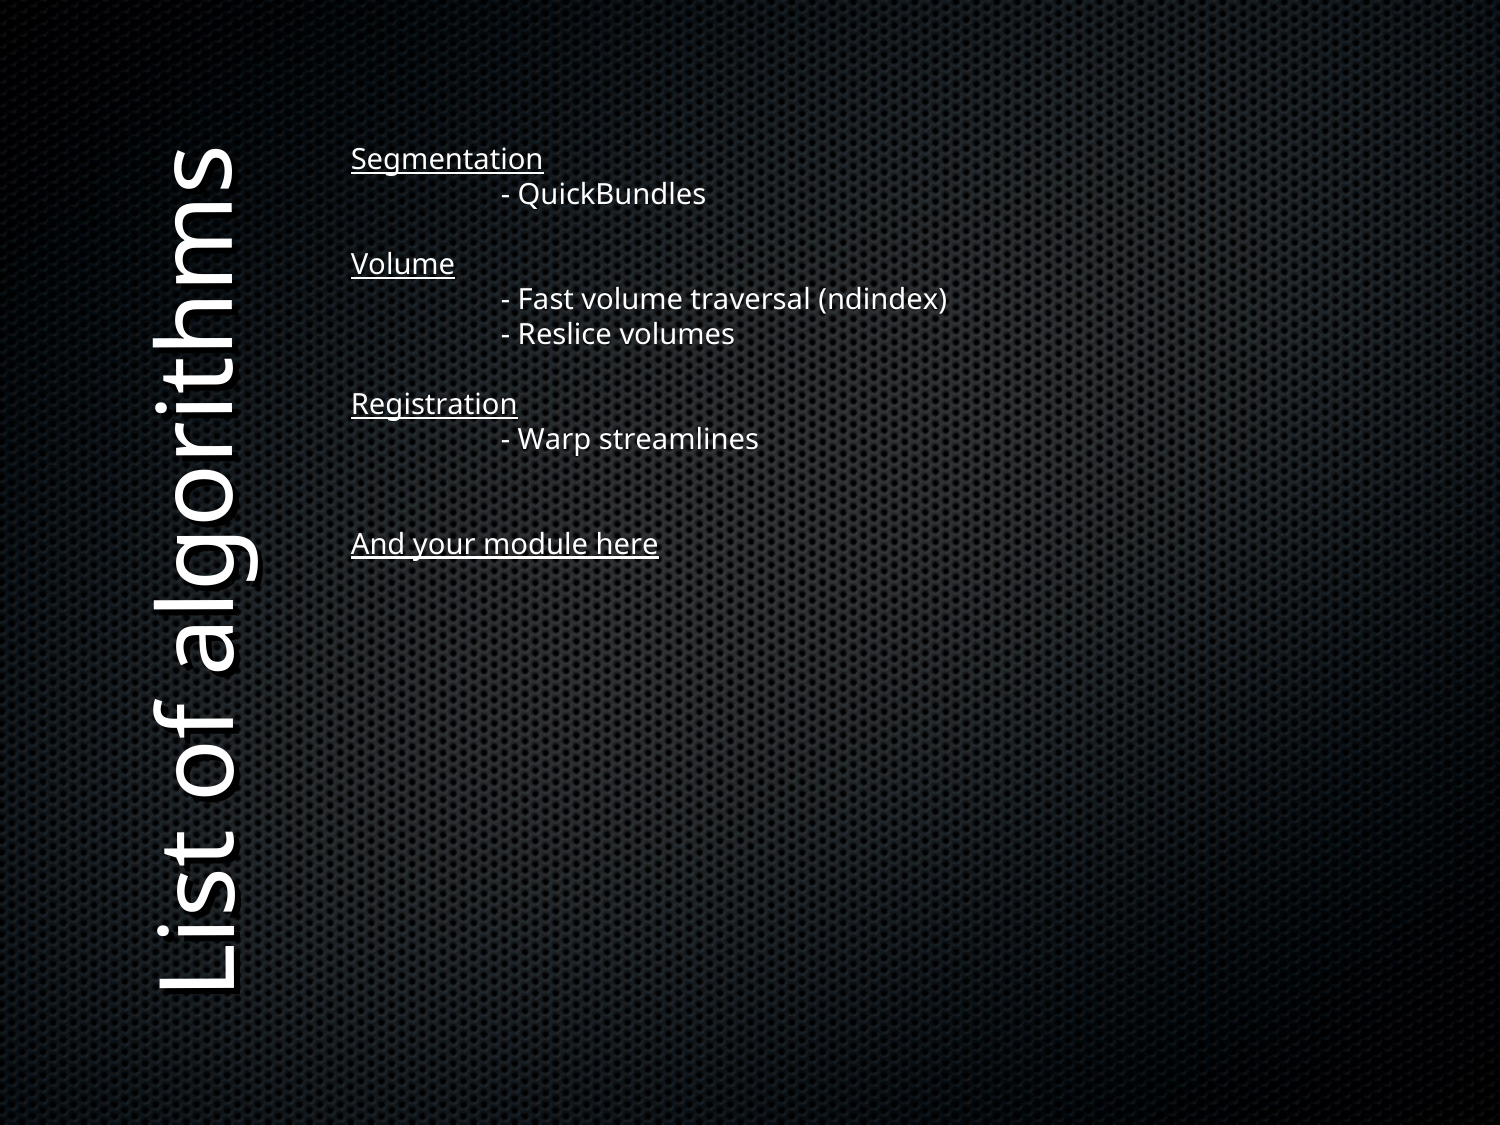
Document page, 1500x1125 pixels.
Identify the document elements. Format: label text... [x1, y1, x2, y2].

picture [0, 0, 1500, 1125]
text_box List of algorithms [118, 70, 264, 1008]
text_box Segmentation - QuickBundles Volume - Fast volume traversal (ndindex) - Reslice volumes Registration - Warp streamlines And your module here [336, 132, 1004, 708]
